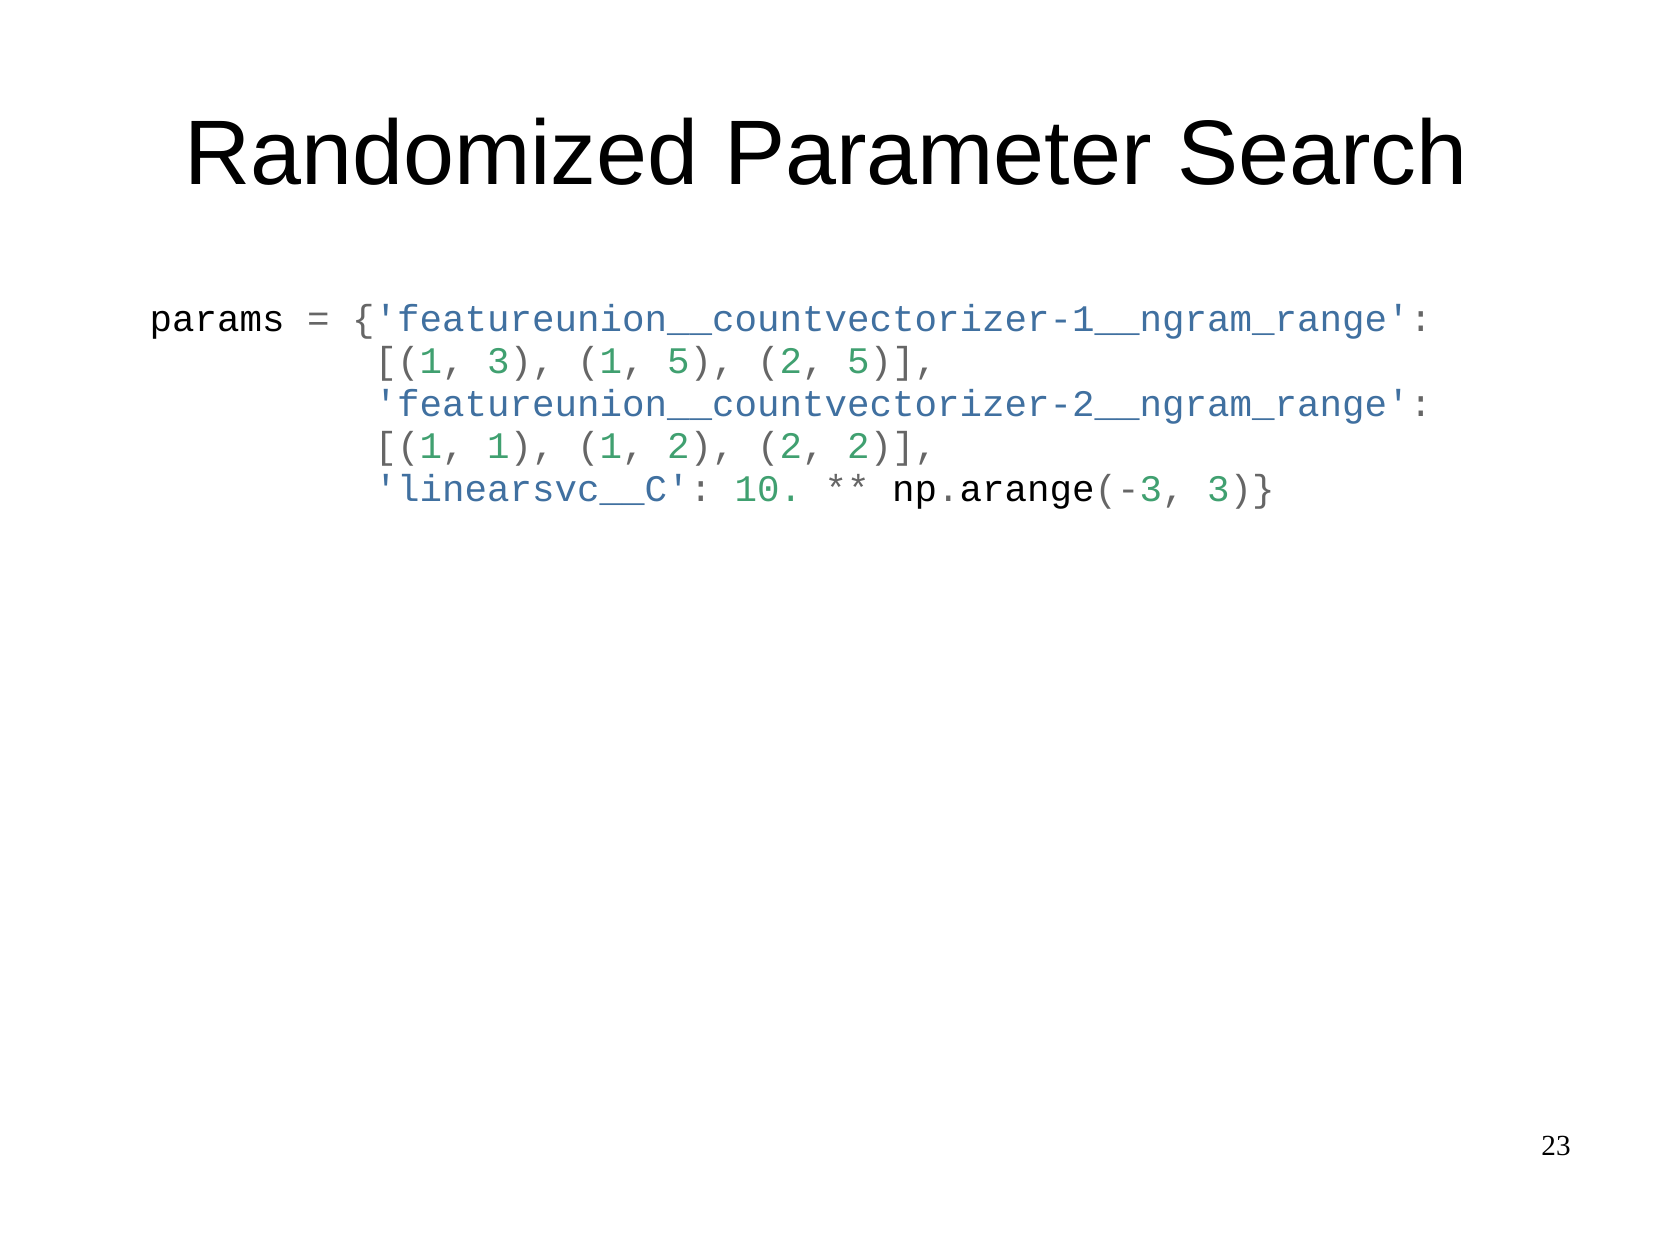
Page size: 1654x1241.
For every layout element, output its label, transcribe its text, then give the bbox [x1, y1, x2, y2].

title Randomized Parameter Search [82, 49, 1571, 257]
text_box params = {'featureunion__countvectorizer-1__ngram_range': [(1, 3), (1, 5), (2, 5)], 'featureunion__countvectorizer-2__ngram_range': [(1, 1), (1, 2), (2, 2)], 'linearsvc__C': 10. ** np.arange(-3, 3)} [149, 300, 1501, 514]
